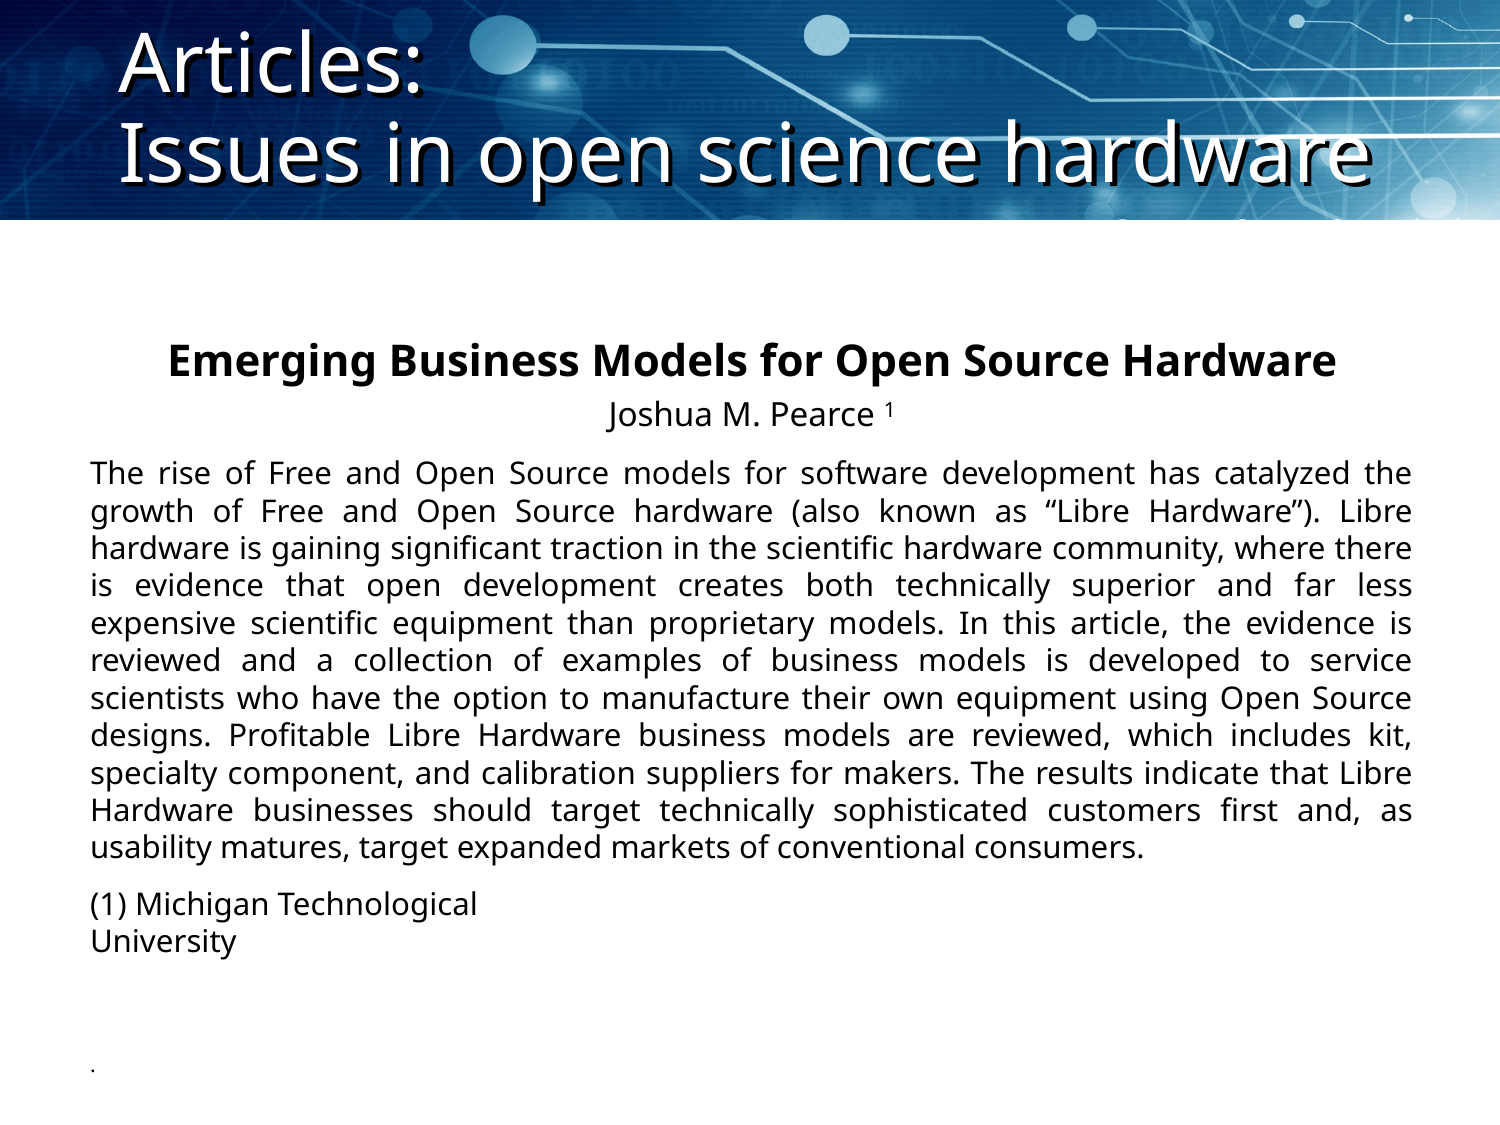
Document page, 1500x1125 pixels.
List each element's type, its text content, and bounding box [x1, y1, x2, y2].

title Articles: Issues in open science hardware [103, 2, 1397, 220]
list Emerging Business Models for Open Source Hardware Joshua M. Pearce 1 The rise of Free and Open Source models for software development has catalyzed the growth of Free and Open Source hardware (also known as “Libre Hardware”). Libre hardware is gaining significant traction in the scientific hardware community, where there is evidence that open development creates both technically superior and far less expensive scientific equipment than proprietary models. In this article, the evidence is reviewed and a collection of examples of business models is developed to service scientists who have the option to manufacture their own equipment using Open Source designs. Profitable Libre Hardware business models are reviewed, which includes kit, specialty component, and calibration suppliers for makers. The results indicate that Libre Hardware businesses should target technically sophisticated customers first and, as usability matures, target expanded markets of conventional consumers. . [75, 339, 1435, 1097]
text_box (1) Michigan Technological University [75, 876, 617, 930]
